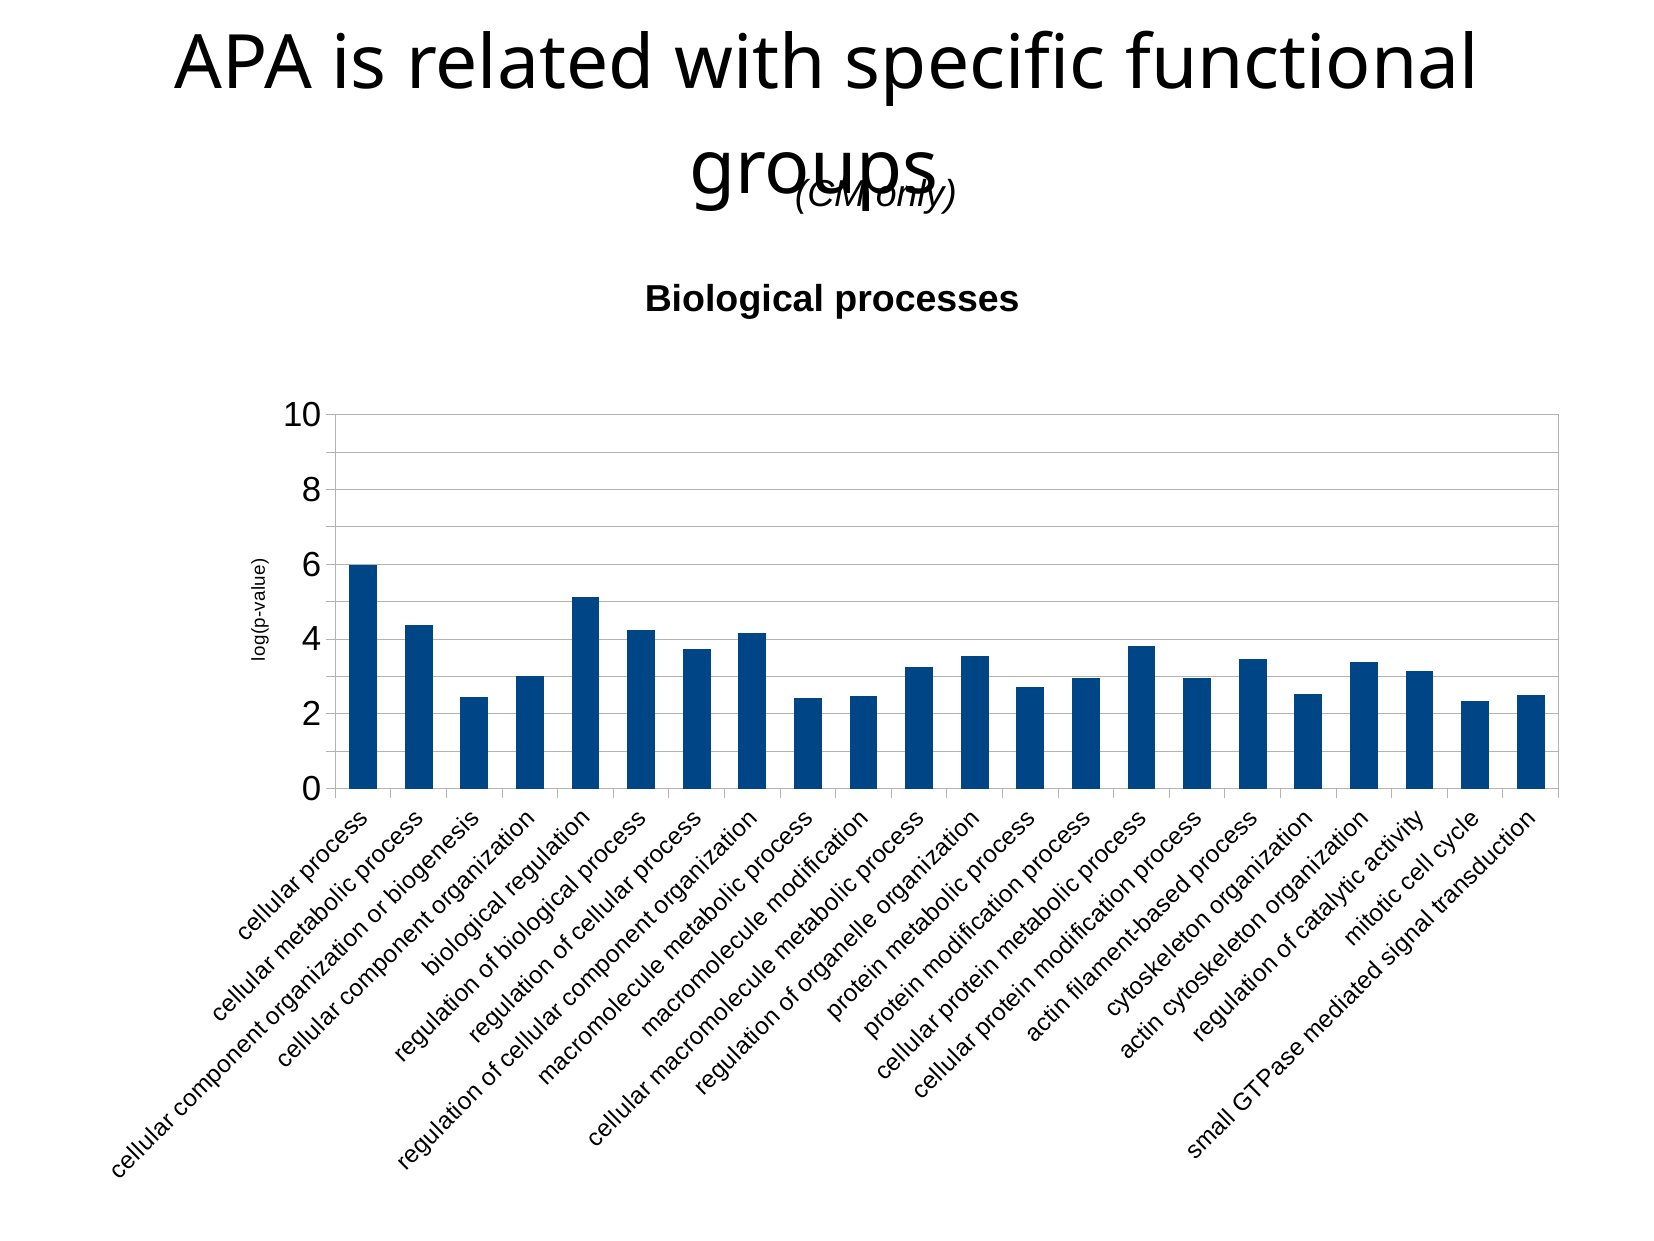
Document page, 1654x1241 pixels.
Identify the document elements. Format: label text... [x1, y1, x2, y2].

chart [11, 378, 1591, 1201]
text_box Biological processes [630, 270, 1035, 327]
text_box (CM only) [780, 165, 972, 222]
title APA is related with specific functional groups [82, 8, 1571, 216]
